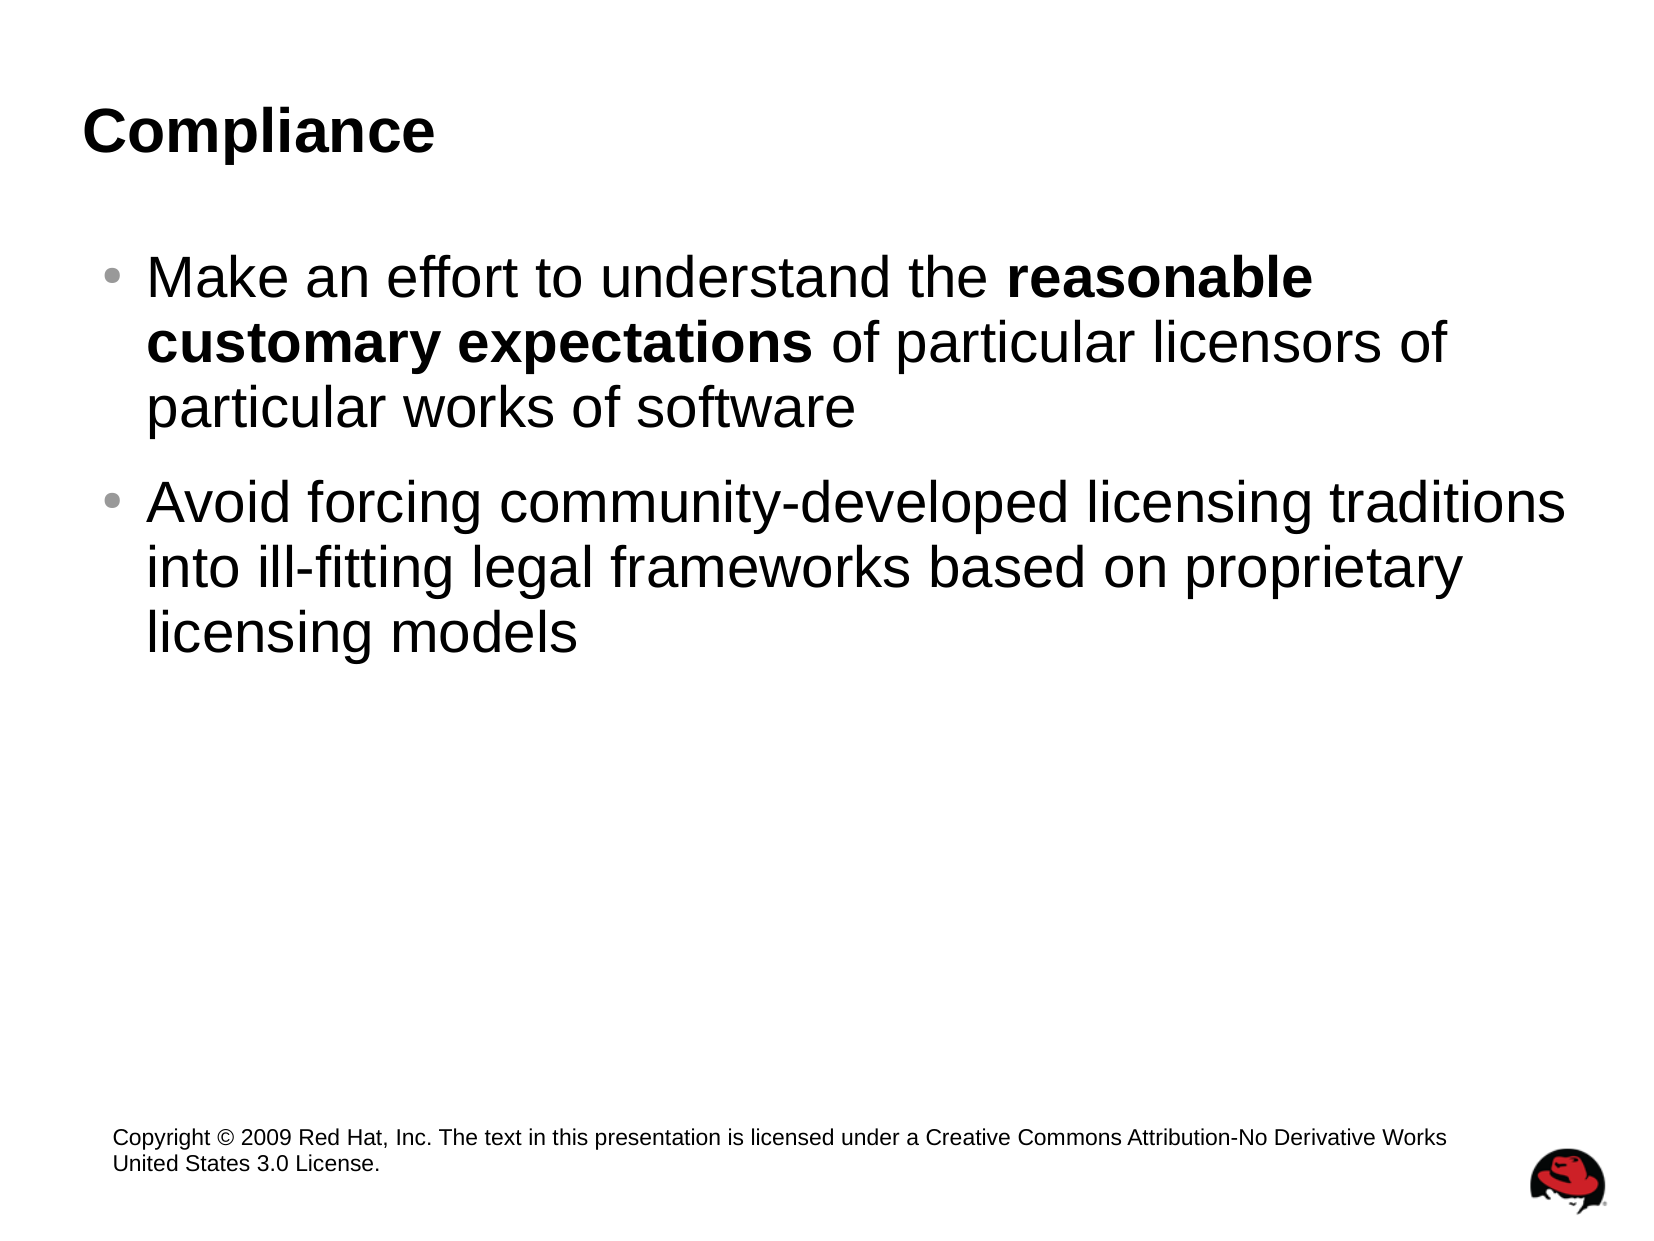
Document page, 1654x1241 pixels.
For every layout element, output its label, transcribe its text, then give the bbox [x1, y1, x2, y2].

title Compliance [82, 45, 1571, 218]
list Make an effort to understand the reasonable customary expectations of particular licensors of particular works of software Avoid forcing community-developed licensing traditions into ill-fitting legal frameworks based on proprietary licensing models [86, 244, 1576, 1024]
picture [1529, 1146, 1613, 1224]
